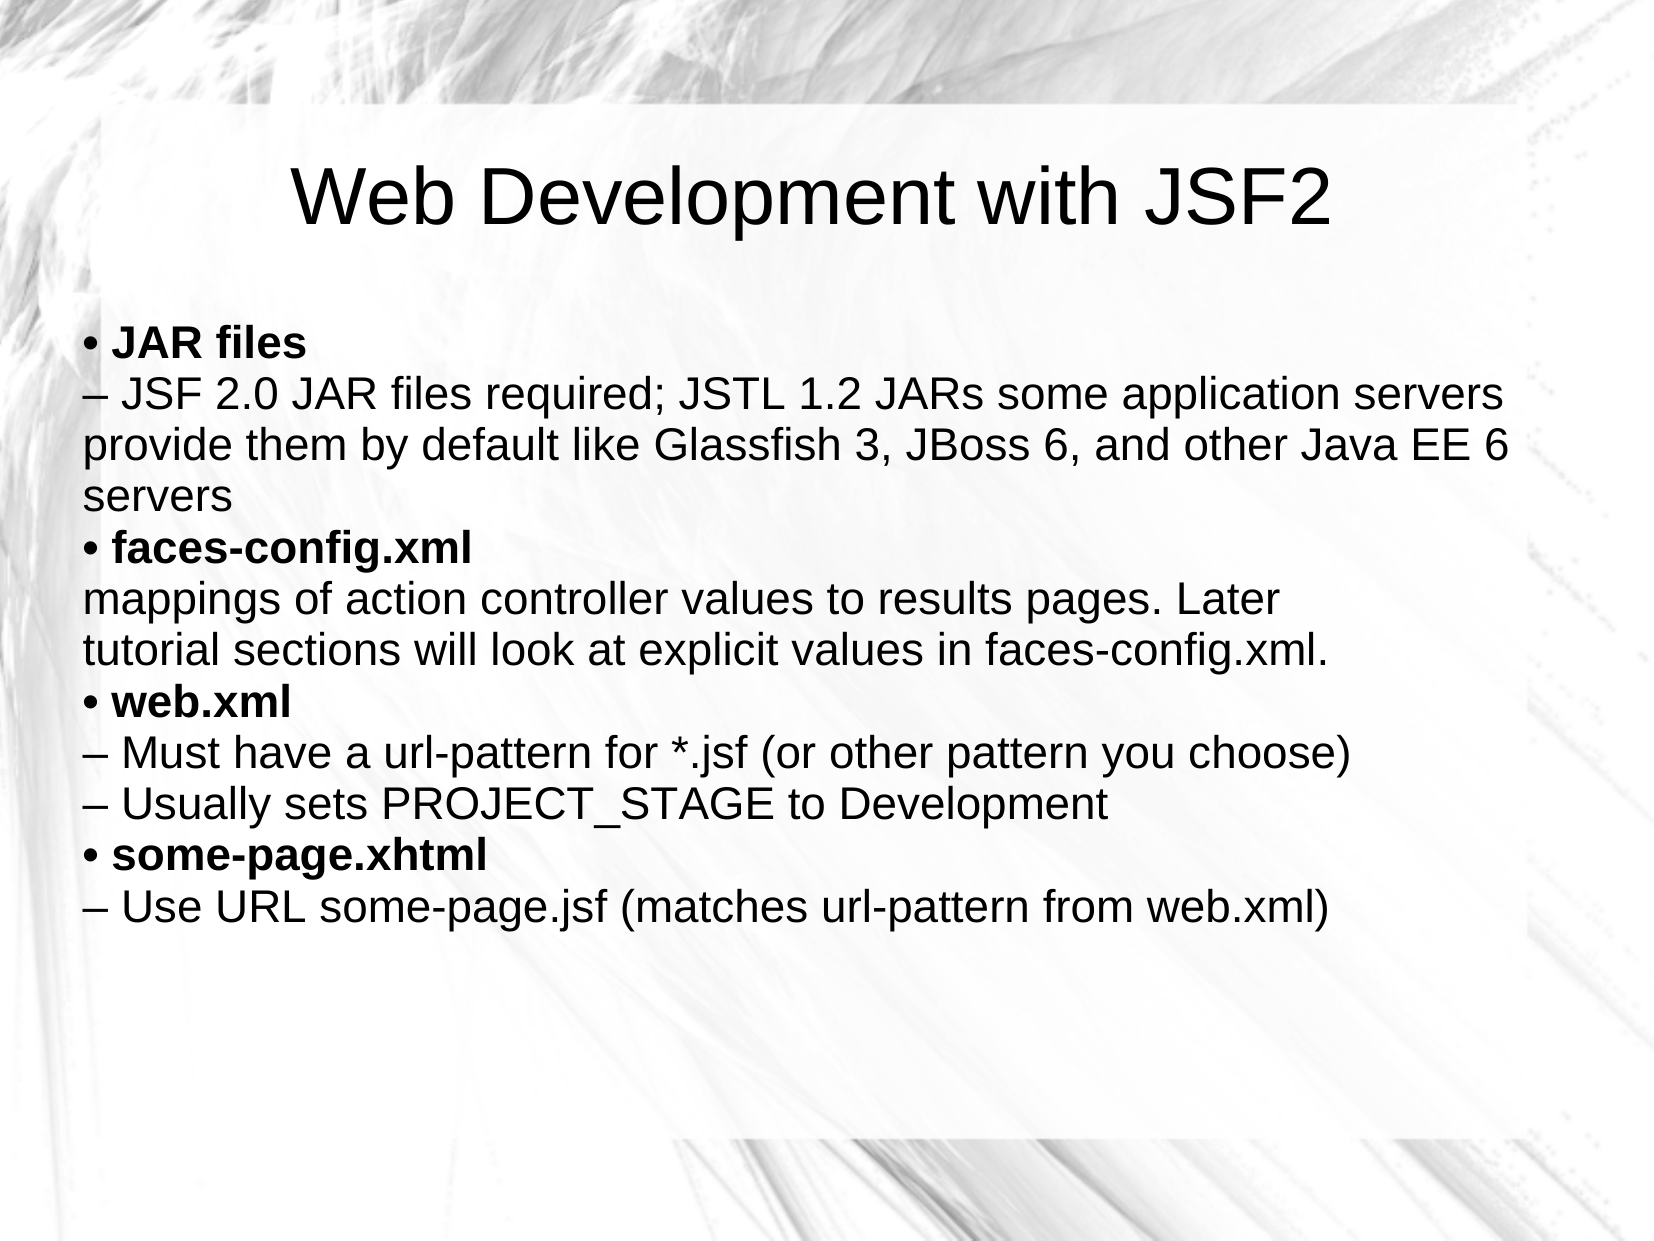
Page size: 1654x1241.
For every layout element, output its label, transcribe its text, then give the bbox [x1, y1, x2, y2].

subtitle • JAR files – JSF 2.0 JAR files required; JSTL 1.2 JARs some application servers provide them by default like Glassfish 3, JBoss 6, and other Java EE 6 servers • faces-config.xml mappings of action controller values to results pages. Later tutorial sections will look at explicit values in faces-config.xml. • web.xml – Must have a url-pattern for *.jsf (or other pattern you choose) – Usually sets PROJECT_STAGE to Development • some-page.xhtml – Use URL some-page.jsf (matches url-pattern from web.xml) [82, 290, 1538, 1010]
picture [0, 0, 1654, 1241]
title Web Development with JSF2 [118, 112, 1506, 281]
